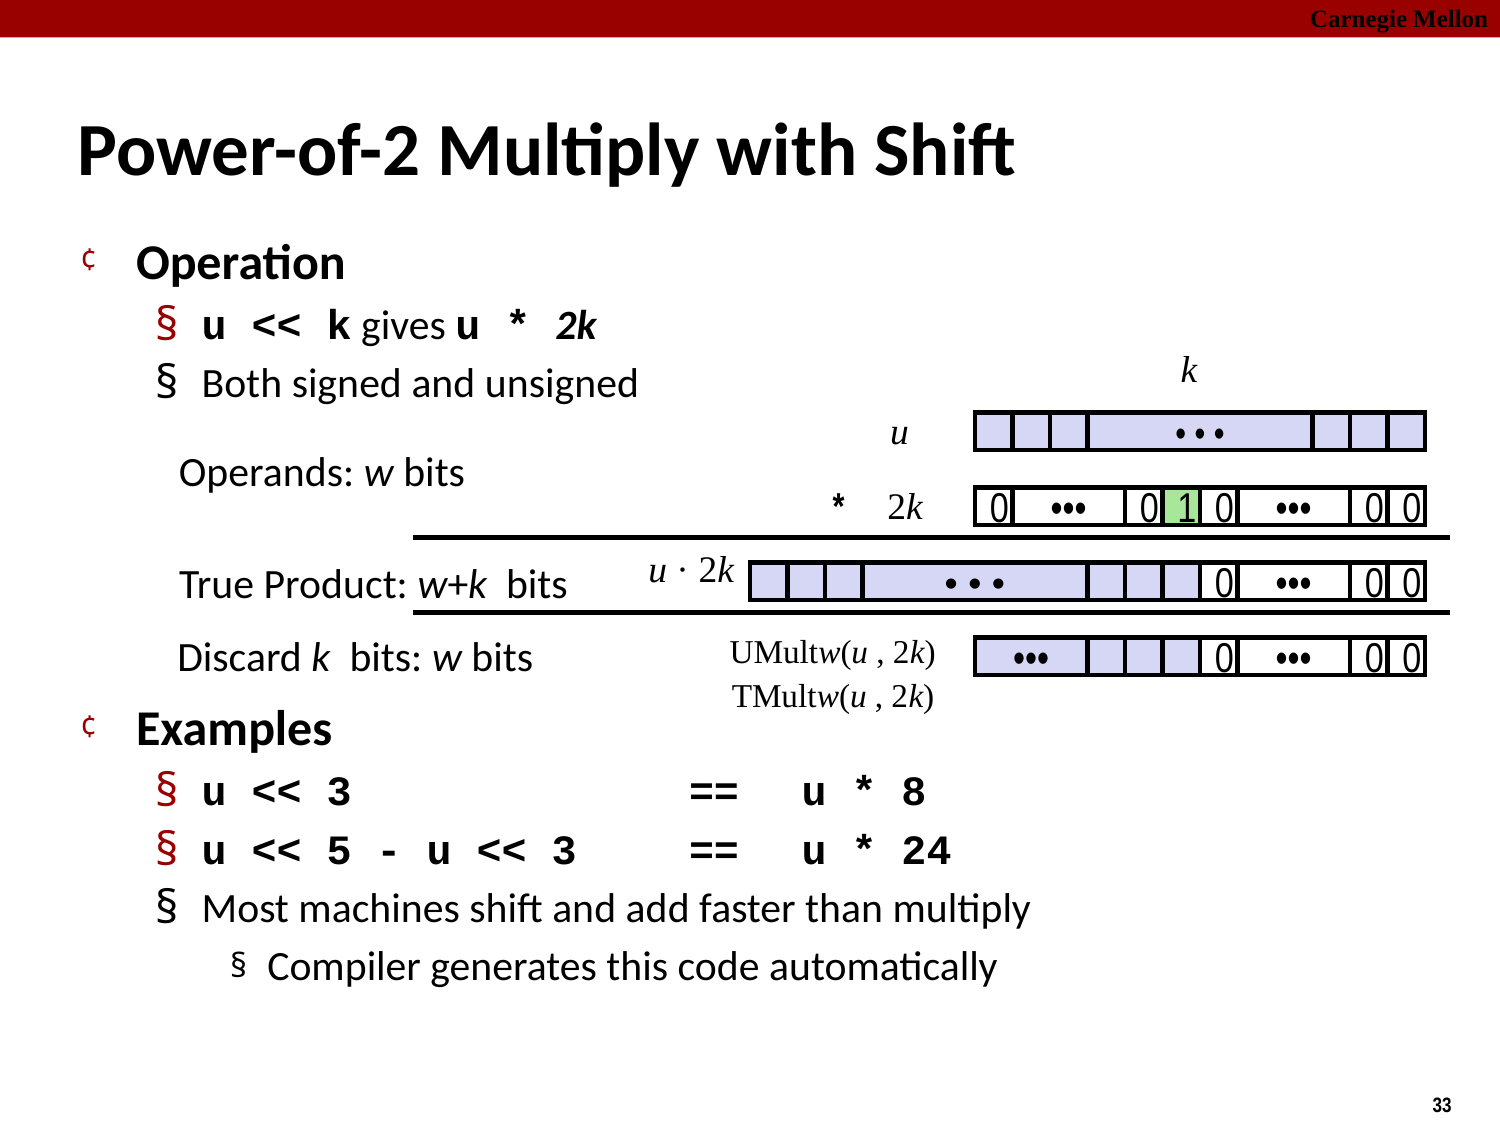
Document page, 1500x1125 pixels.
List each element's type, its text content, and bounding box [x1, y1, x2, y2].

text_box [750, 562, 862, 600]
text_box 1 [1162, 487, 1200, 525]
text_box 0 [1387, 562, 1425, 600]
list Operation u << k gives u * 2k Both signed and unsigned Examples u << 3 == u * 8 u << 5 - u << 3 == u * 24 Most machines shift and add faster than multiply Compiler generates this code automatically [65, 221, 1361, 1038]
text_box 0 [975, 487, 1012, 525]
text_box TMultw(u , 2k) [716, 667, 949, 722]
text_box 0 [1125, 487, 1162, 525]
text_box u [875, 399, 924, 460]
text_box ••• [1012, 487, 1125, 525]
text_box UMultw(u , 2k) [714, 622, 951, 678]
text_box 0 [1387, 487, 1425, 525]
text_box • • • [862, 562, 1088, 600]
title Power-of-2 Multiply with Shift [62, 93, 1277, 188]
text_box ••• [1237, 487, 1350, 525]
text_box 0 [1350, 637, 1387, 675]
text_box [1088, 562, 1200, 600]
text_box ••• [1237, 637, 1350, 675]
text_box [975, 412, 1087, 450]
text_box Discard k bits: w bits [162, 622, 563, 688]
text_box u · 2k [633, 537, 749, 598]
text_box [1313, 412, 1425, 450]
text_box 0 [1200, 487, 1237, 525]
text_box 0 [1350, 487, 1387, 525]
text_box 2k [872, 474, 938, 535]
text_box 0 [1387, 637, 1425, 675]
text_box 0 [1200, 637, 1237, 675]
text_box True Product: w+k bits [164, 549, 583, 615]
text_box ••• [975, 637, 1088, 675]
text_box • • • [1087, 412, 1313, 450]
text_box [1088, 637, 1200, 675]
text_box Operands: w bits [163, 437, 480, 503]
text_box * [817, 474, 860, 535]
text_box 0 [1350, 562, 1387, 600]
text_box ••• [1237, 562, 1350, 600]
text_box k [1165, 337, 1213, 398]
text_box 0 [1200, 562, 1237, 600]
